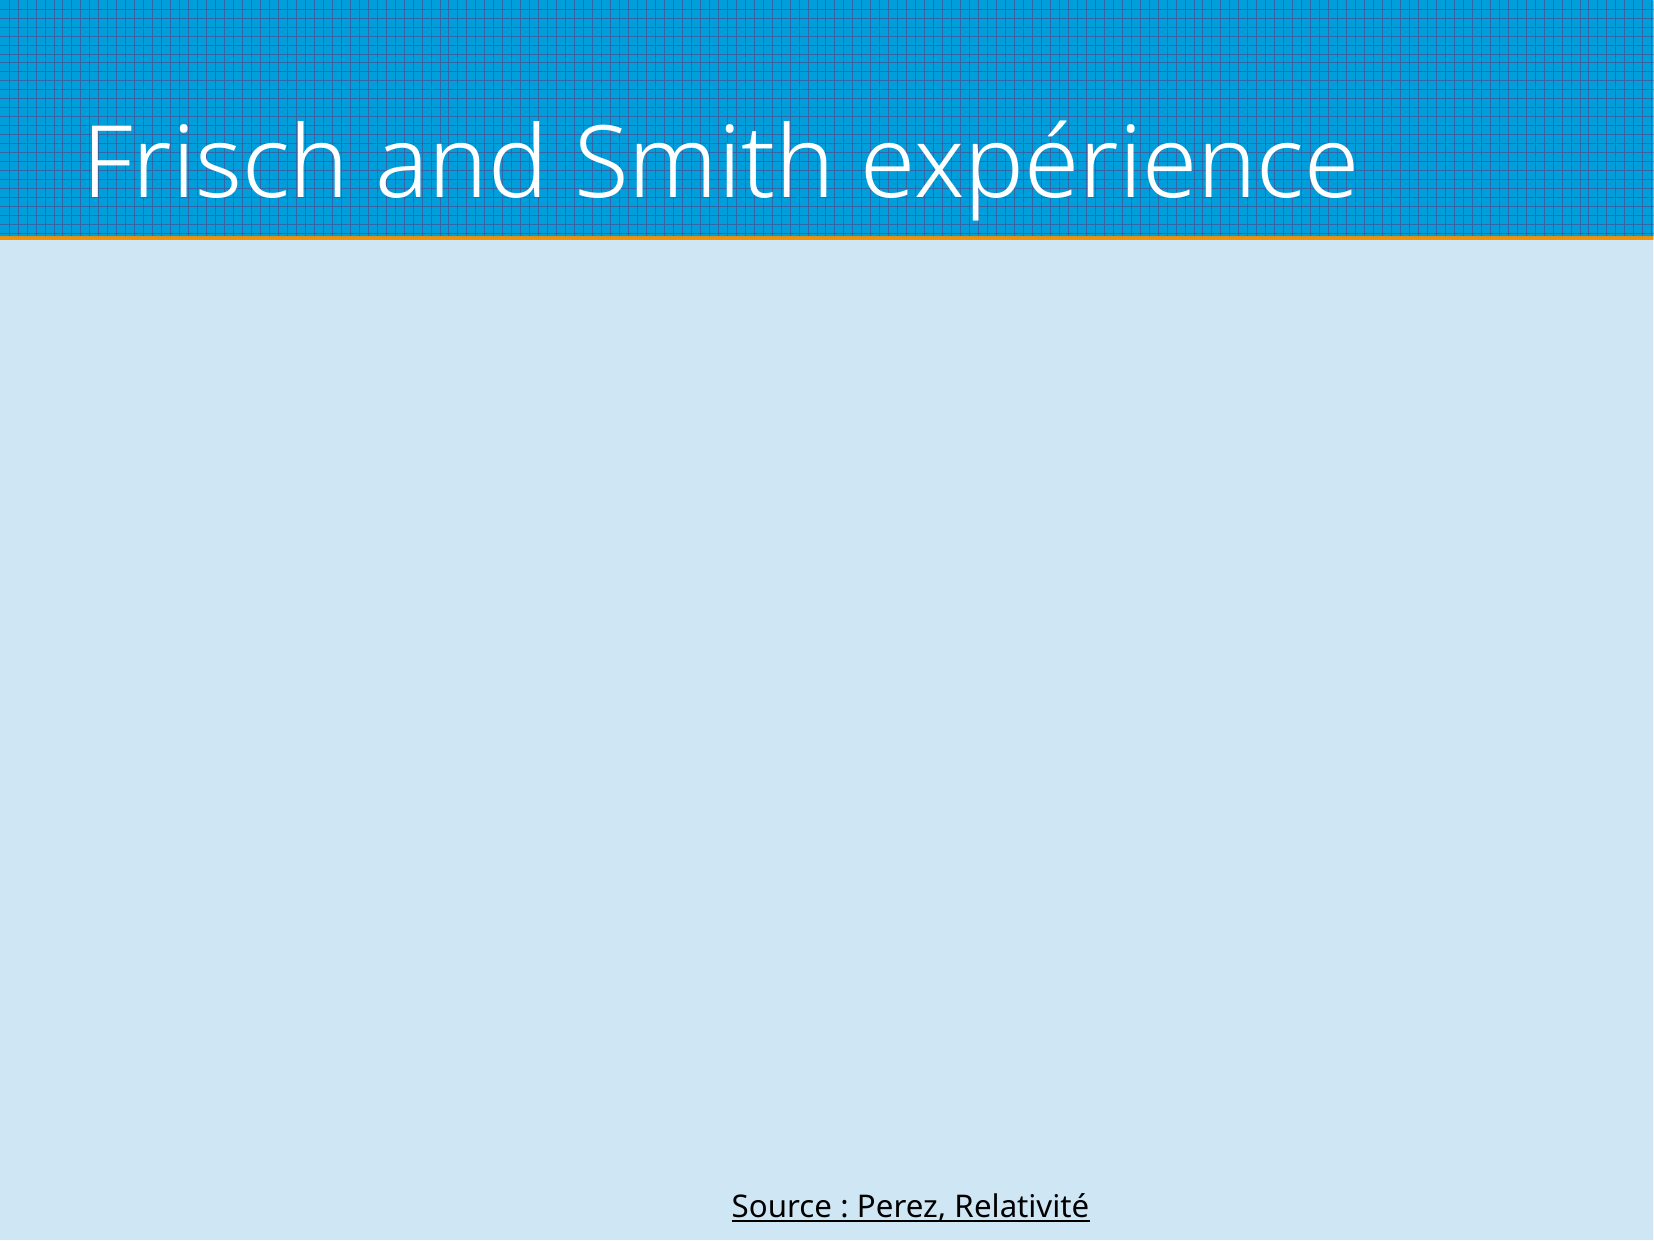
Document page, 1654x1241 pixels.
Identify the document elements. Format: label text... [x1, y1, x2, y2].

title Frisch and Smith expérience [82, 19, 1571, 227]
text_box Source : Perez, Relativité [725, 1179, 1654, 1232]
